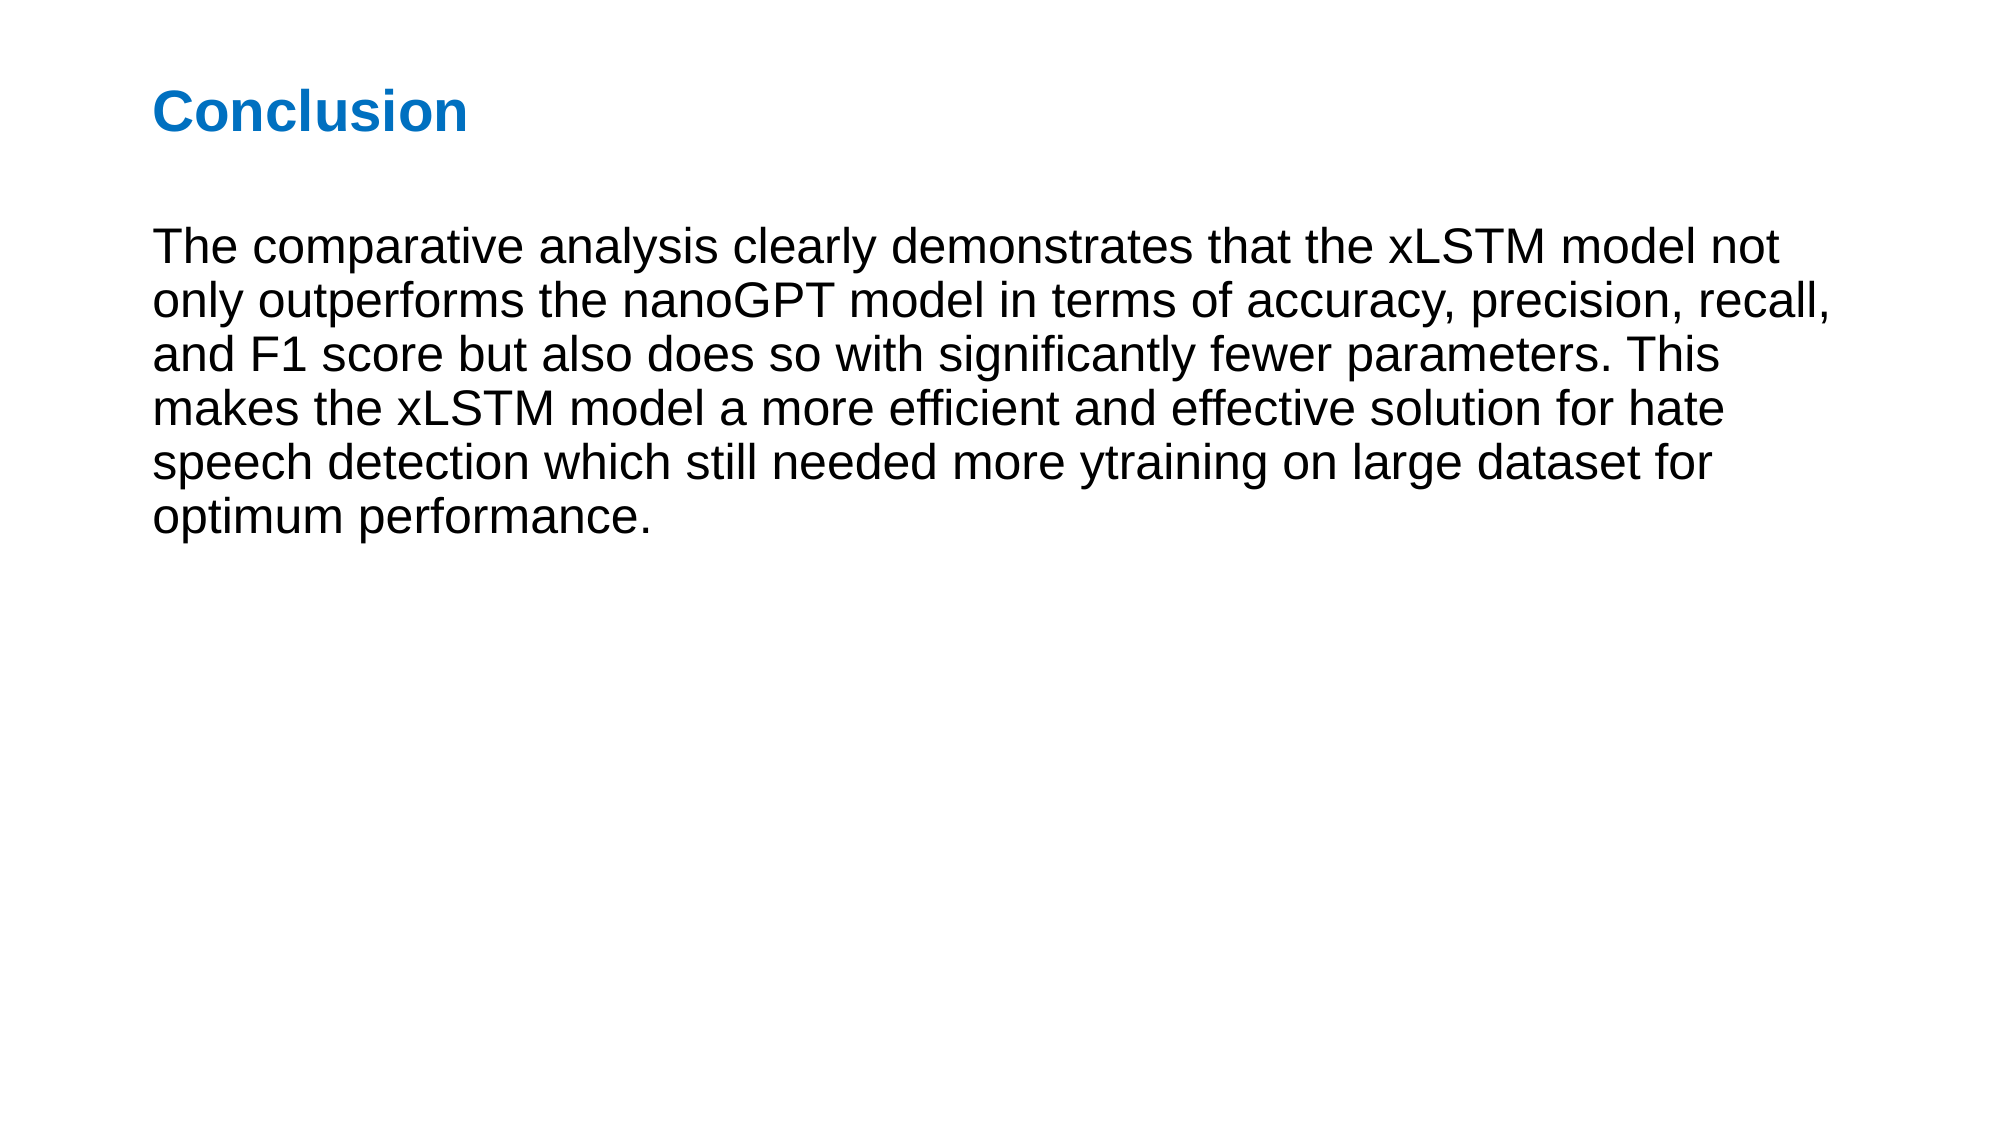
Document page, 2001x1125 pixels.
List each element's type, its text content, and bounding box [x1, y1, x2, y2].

title Conclusion [137, 59, 1863, 166]
list The comparative analysis clearly demonstrates that the xLSTM model not only outperforms the nanoGPT model in terms of accuracy, precision, recall, and F1 score but also does so with significantly fewer parameters. This makes the xLSTM model a more efficient and effective solution for hate speech detection which still needed more ytraining on large dataset for optimum performance. [137, 212, 1863, 688]
